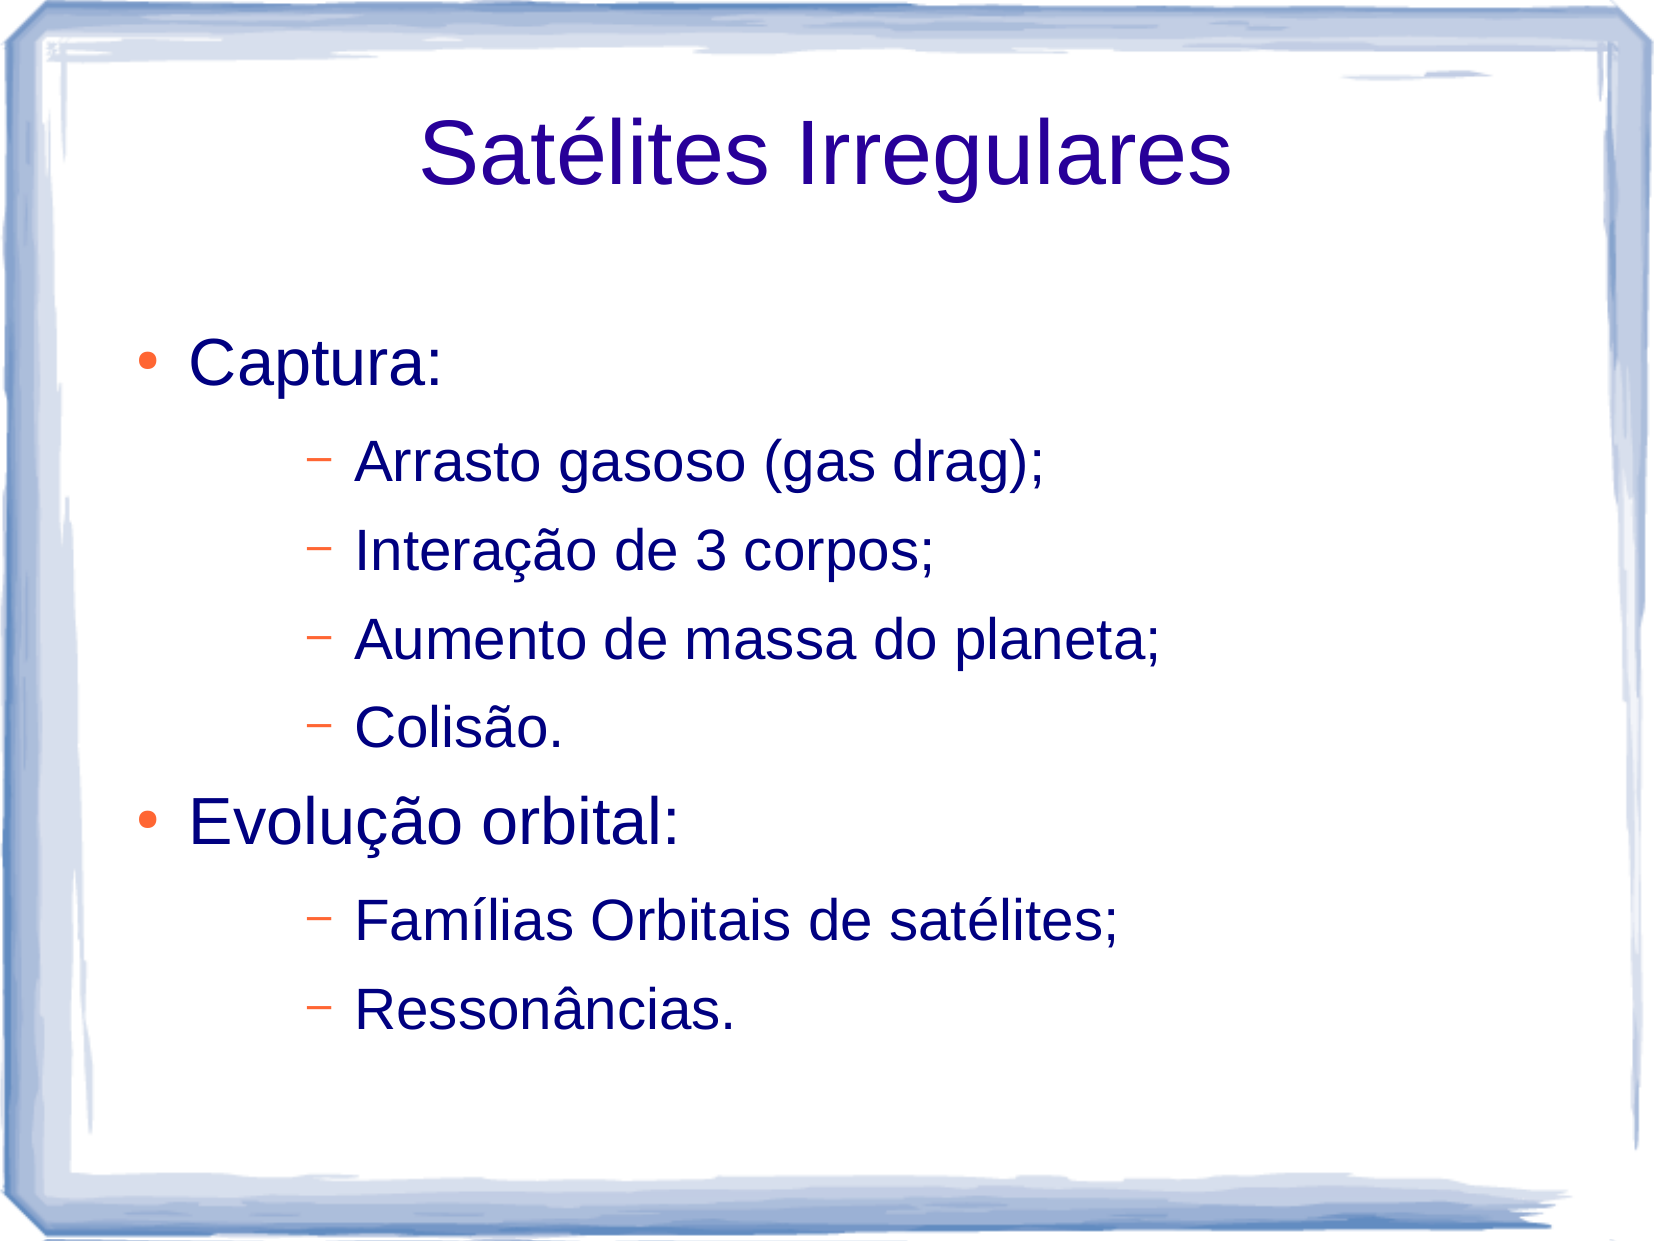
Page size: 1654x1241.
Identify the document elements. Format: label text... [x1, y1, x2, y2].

picture [0, 0, 1654, 1241]
list Captura: Arrasto gasoso (gas drag); Interação de 3 corpos; Aumento de massa do planeta; Colisão. Evolução orbital: Famílias Orbitais de satélites; Ressonâncias. [118, 324, 1571, 1123]
title Satélites Irregulares [82, 49, 1571, 257]
